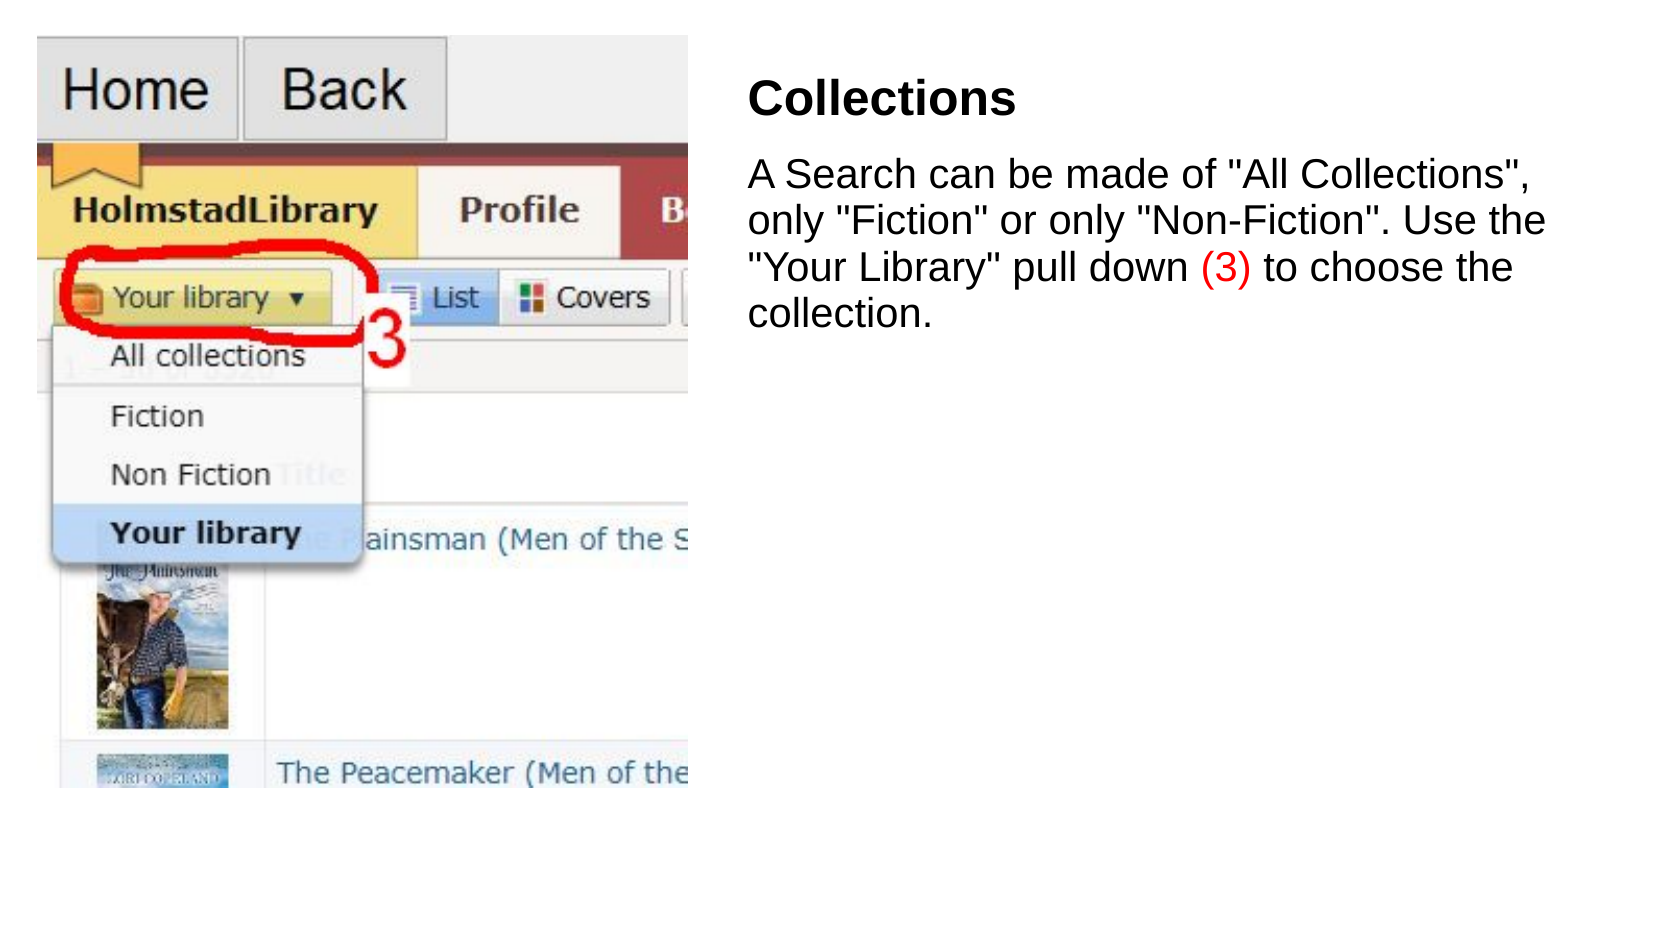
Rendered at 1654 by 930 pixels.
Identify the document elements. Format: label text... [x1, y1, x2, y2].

text_box Collections A Search can be made of "All Collections", only "Fiction" or only "Non-Fiction". Use the "Your Library" pull down (3) to choose the collection. [732, 62, 1576, 416]
picture [37, 35, 688, 788]
